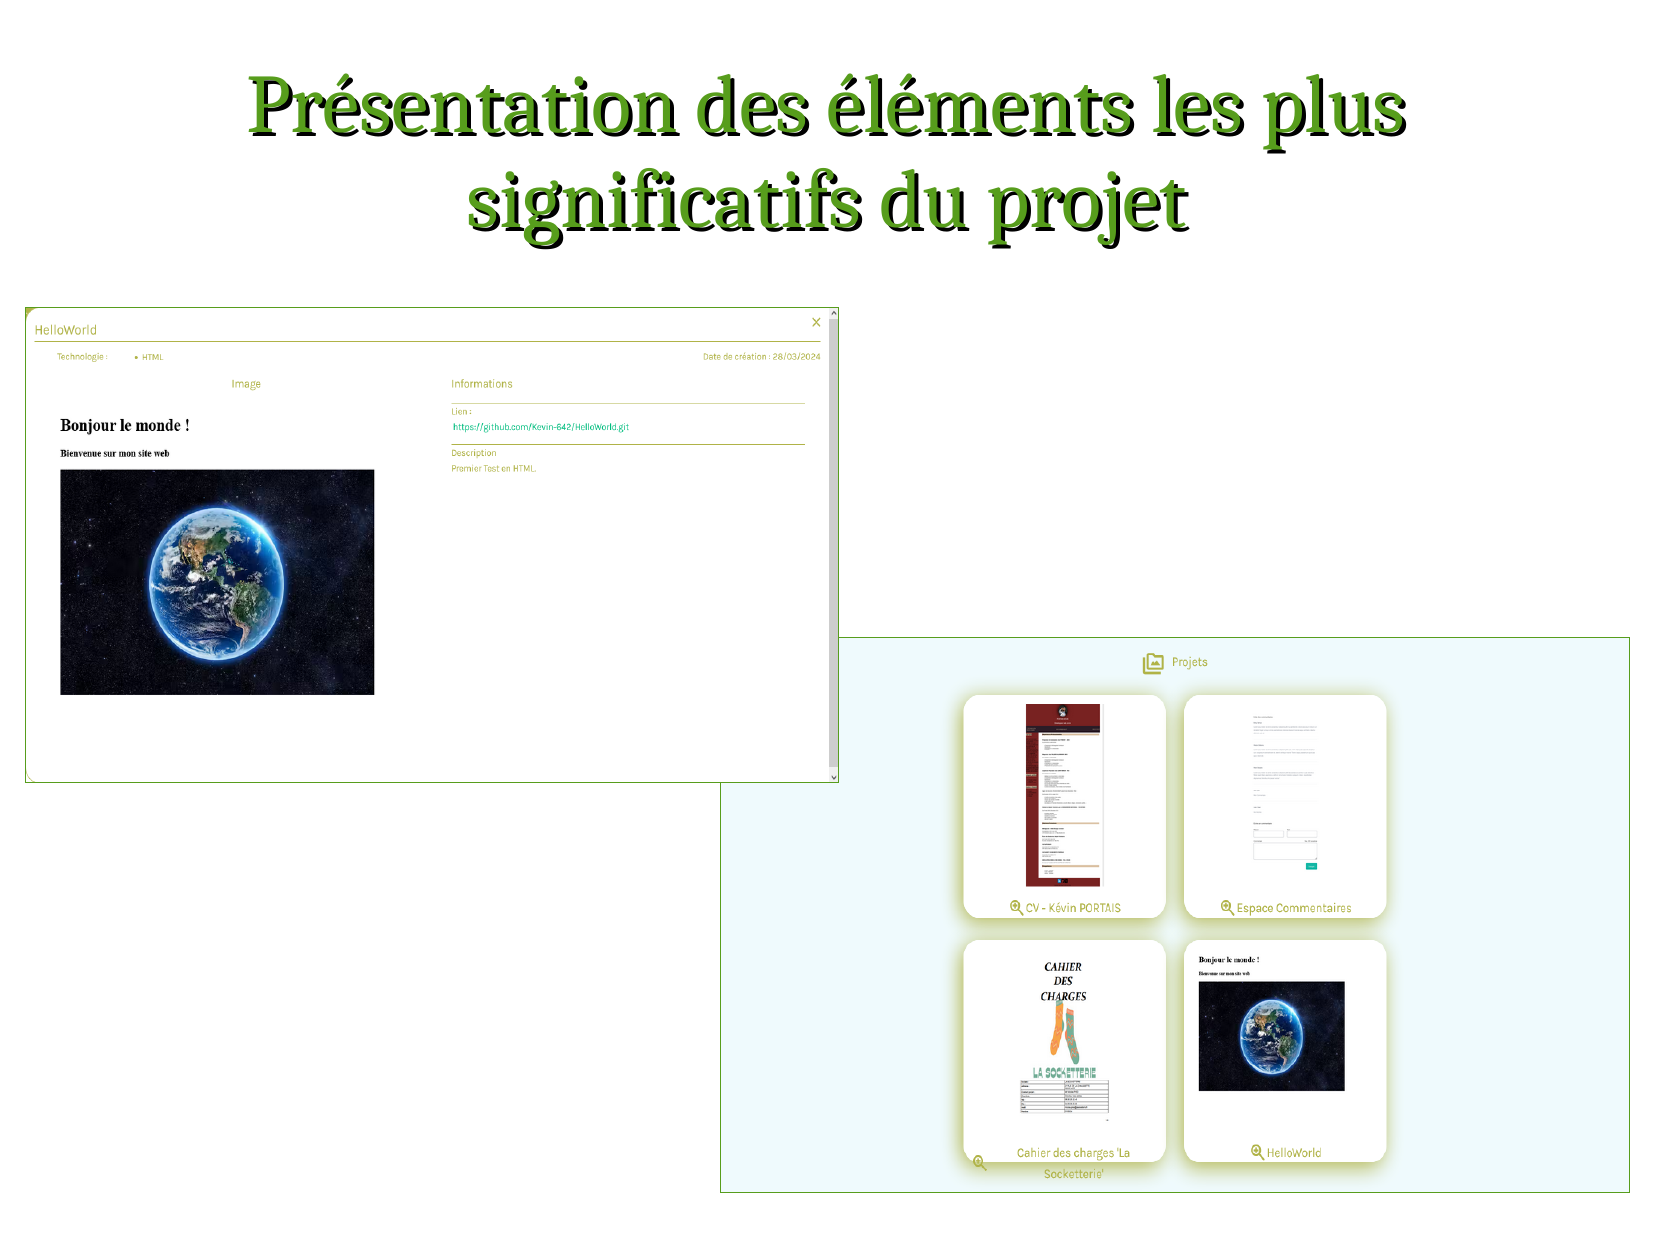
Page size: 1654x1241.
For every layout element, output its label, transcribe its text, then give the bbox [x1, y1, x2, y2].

picture [25, 307, 1630, 1193]
title Présentation des éléments les plus significatifs du projet [82, 49, 1571, 257]
